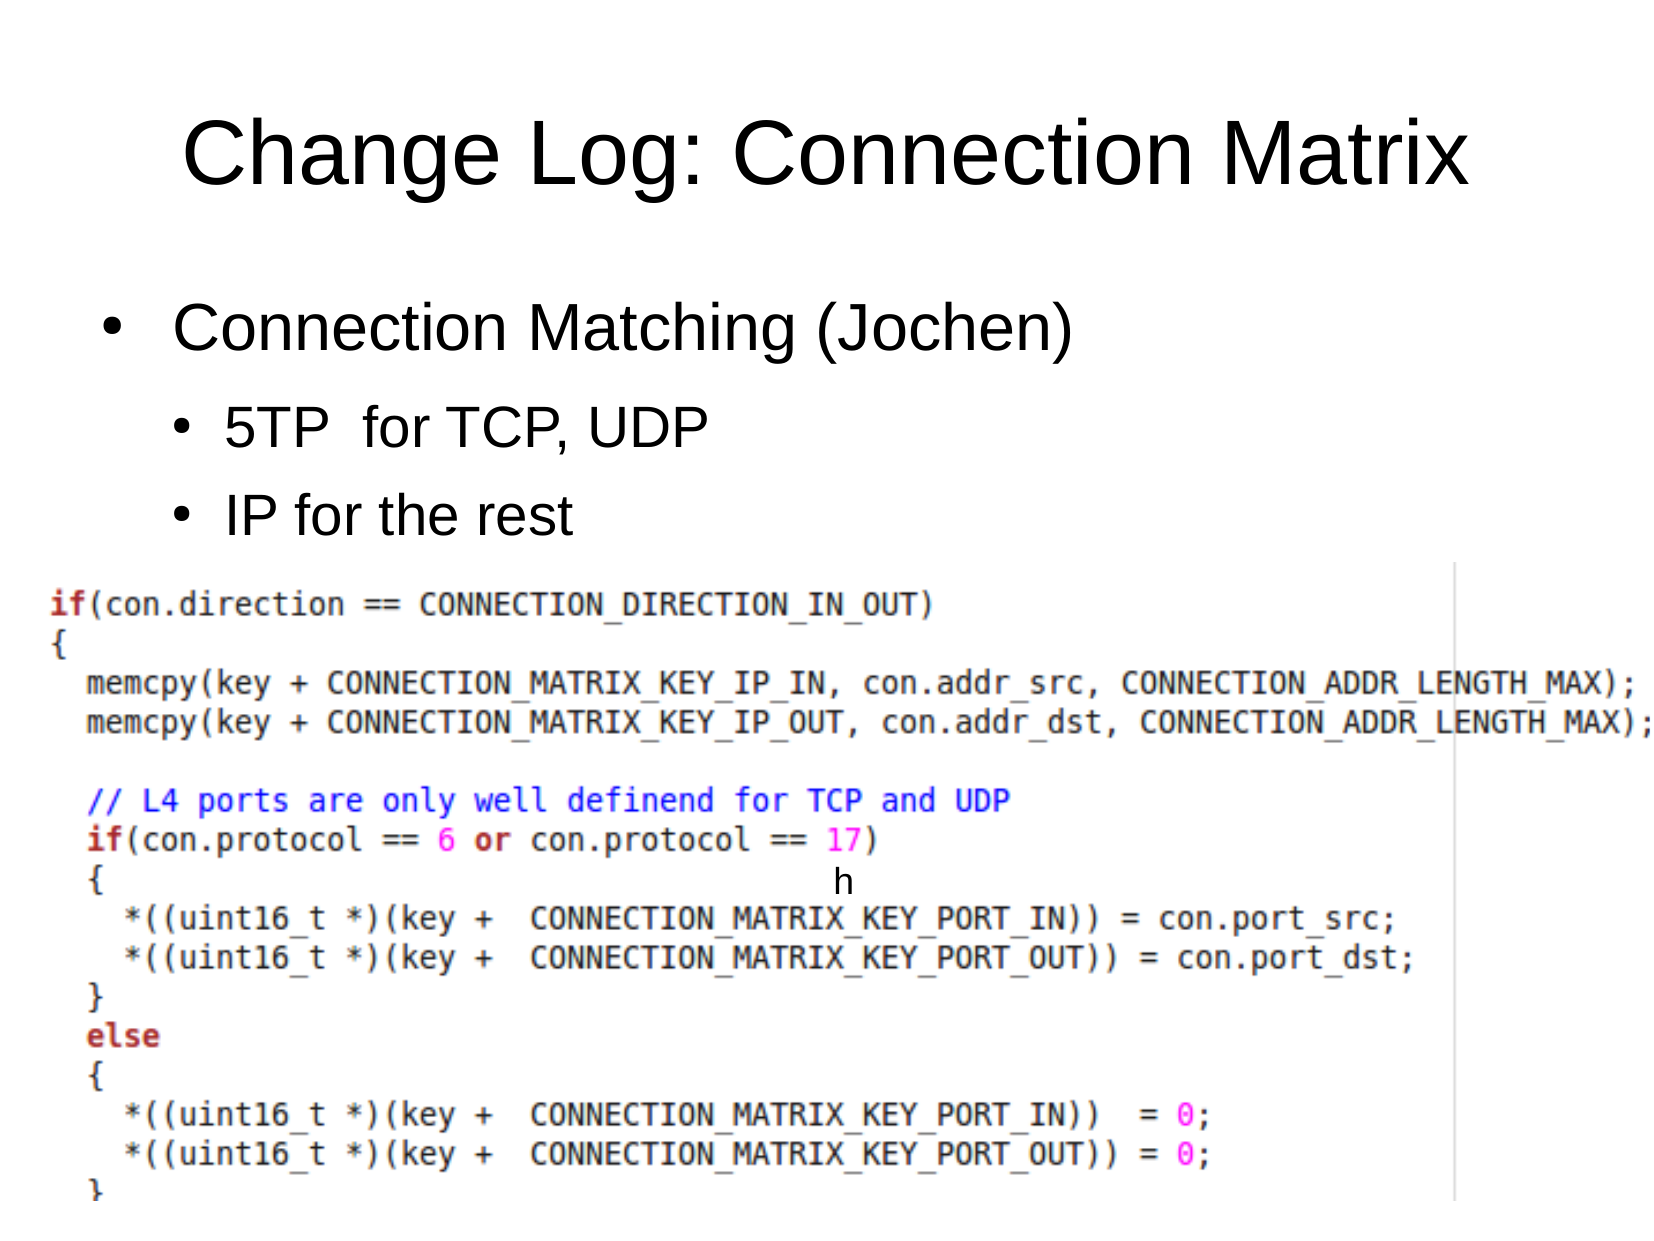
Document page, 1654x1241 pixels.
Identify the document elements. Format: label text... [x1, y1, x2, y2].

list Connection Matching (Jochen) 5TP for TCP, UDP IP for the rest [82, 290, 1571, 562]
picture [37, 562, 1651, 1201]
title Change Log: Connection Matrix [82, 49, 1571, 257]
